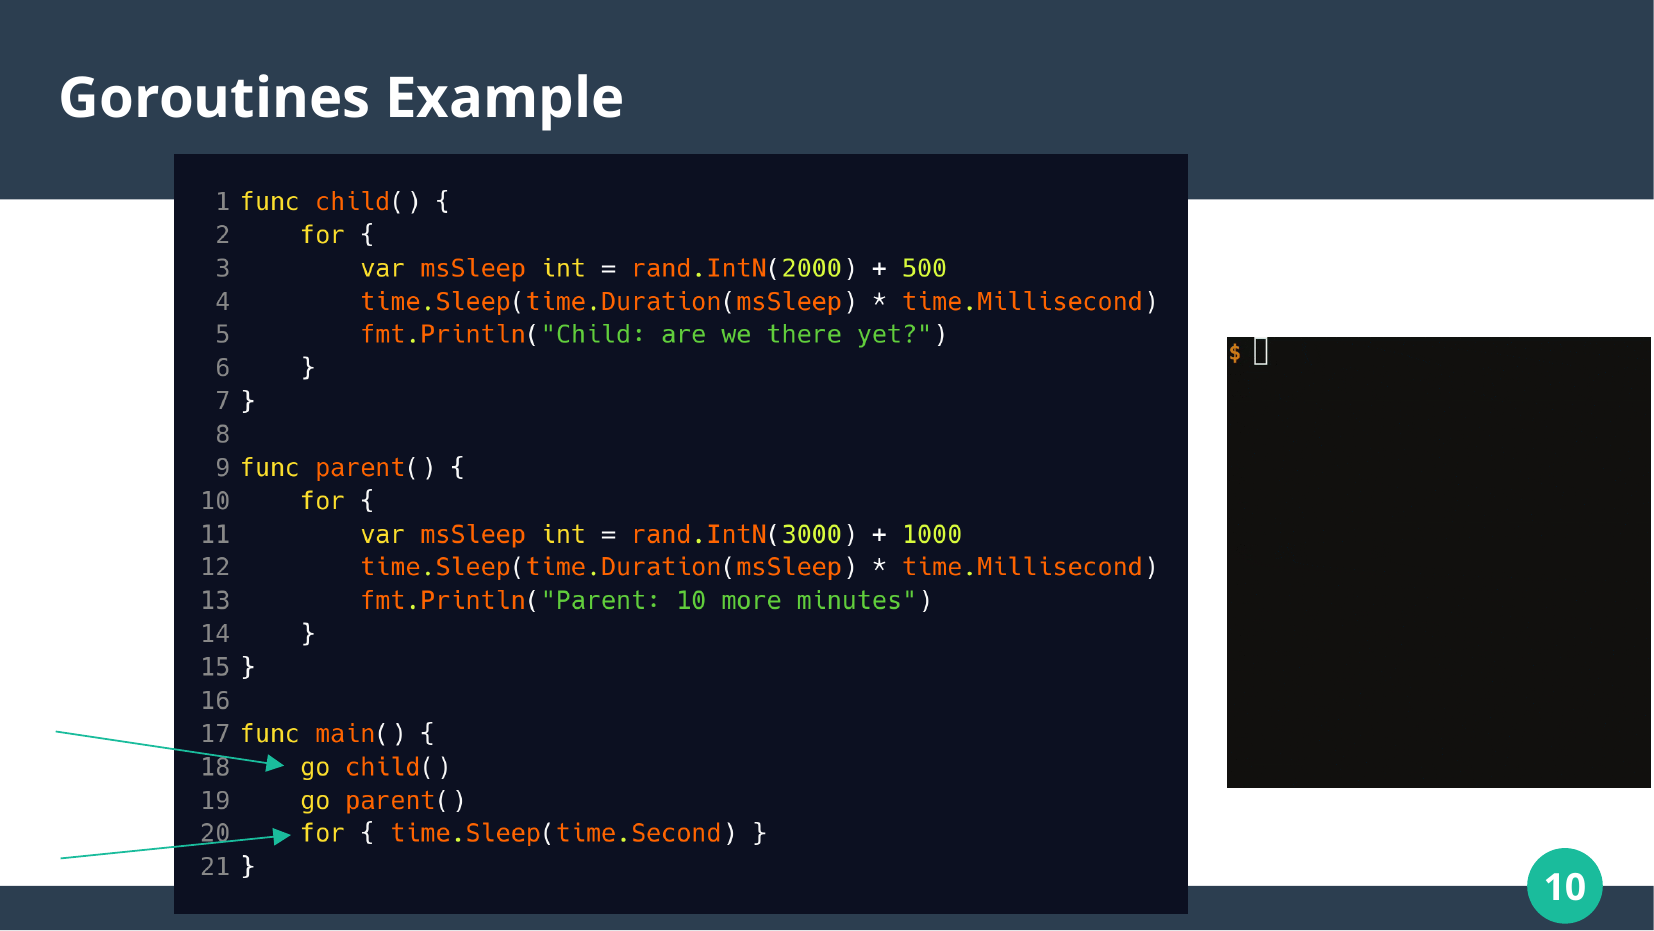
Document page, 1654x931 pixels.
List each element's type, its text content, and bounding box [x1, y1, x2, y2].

picture [1227, 337, 1651, 788]
picture [174, 154, 1188, 914]
title Goroutines Example [59, 37, 1595, 155]
